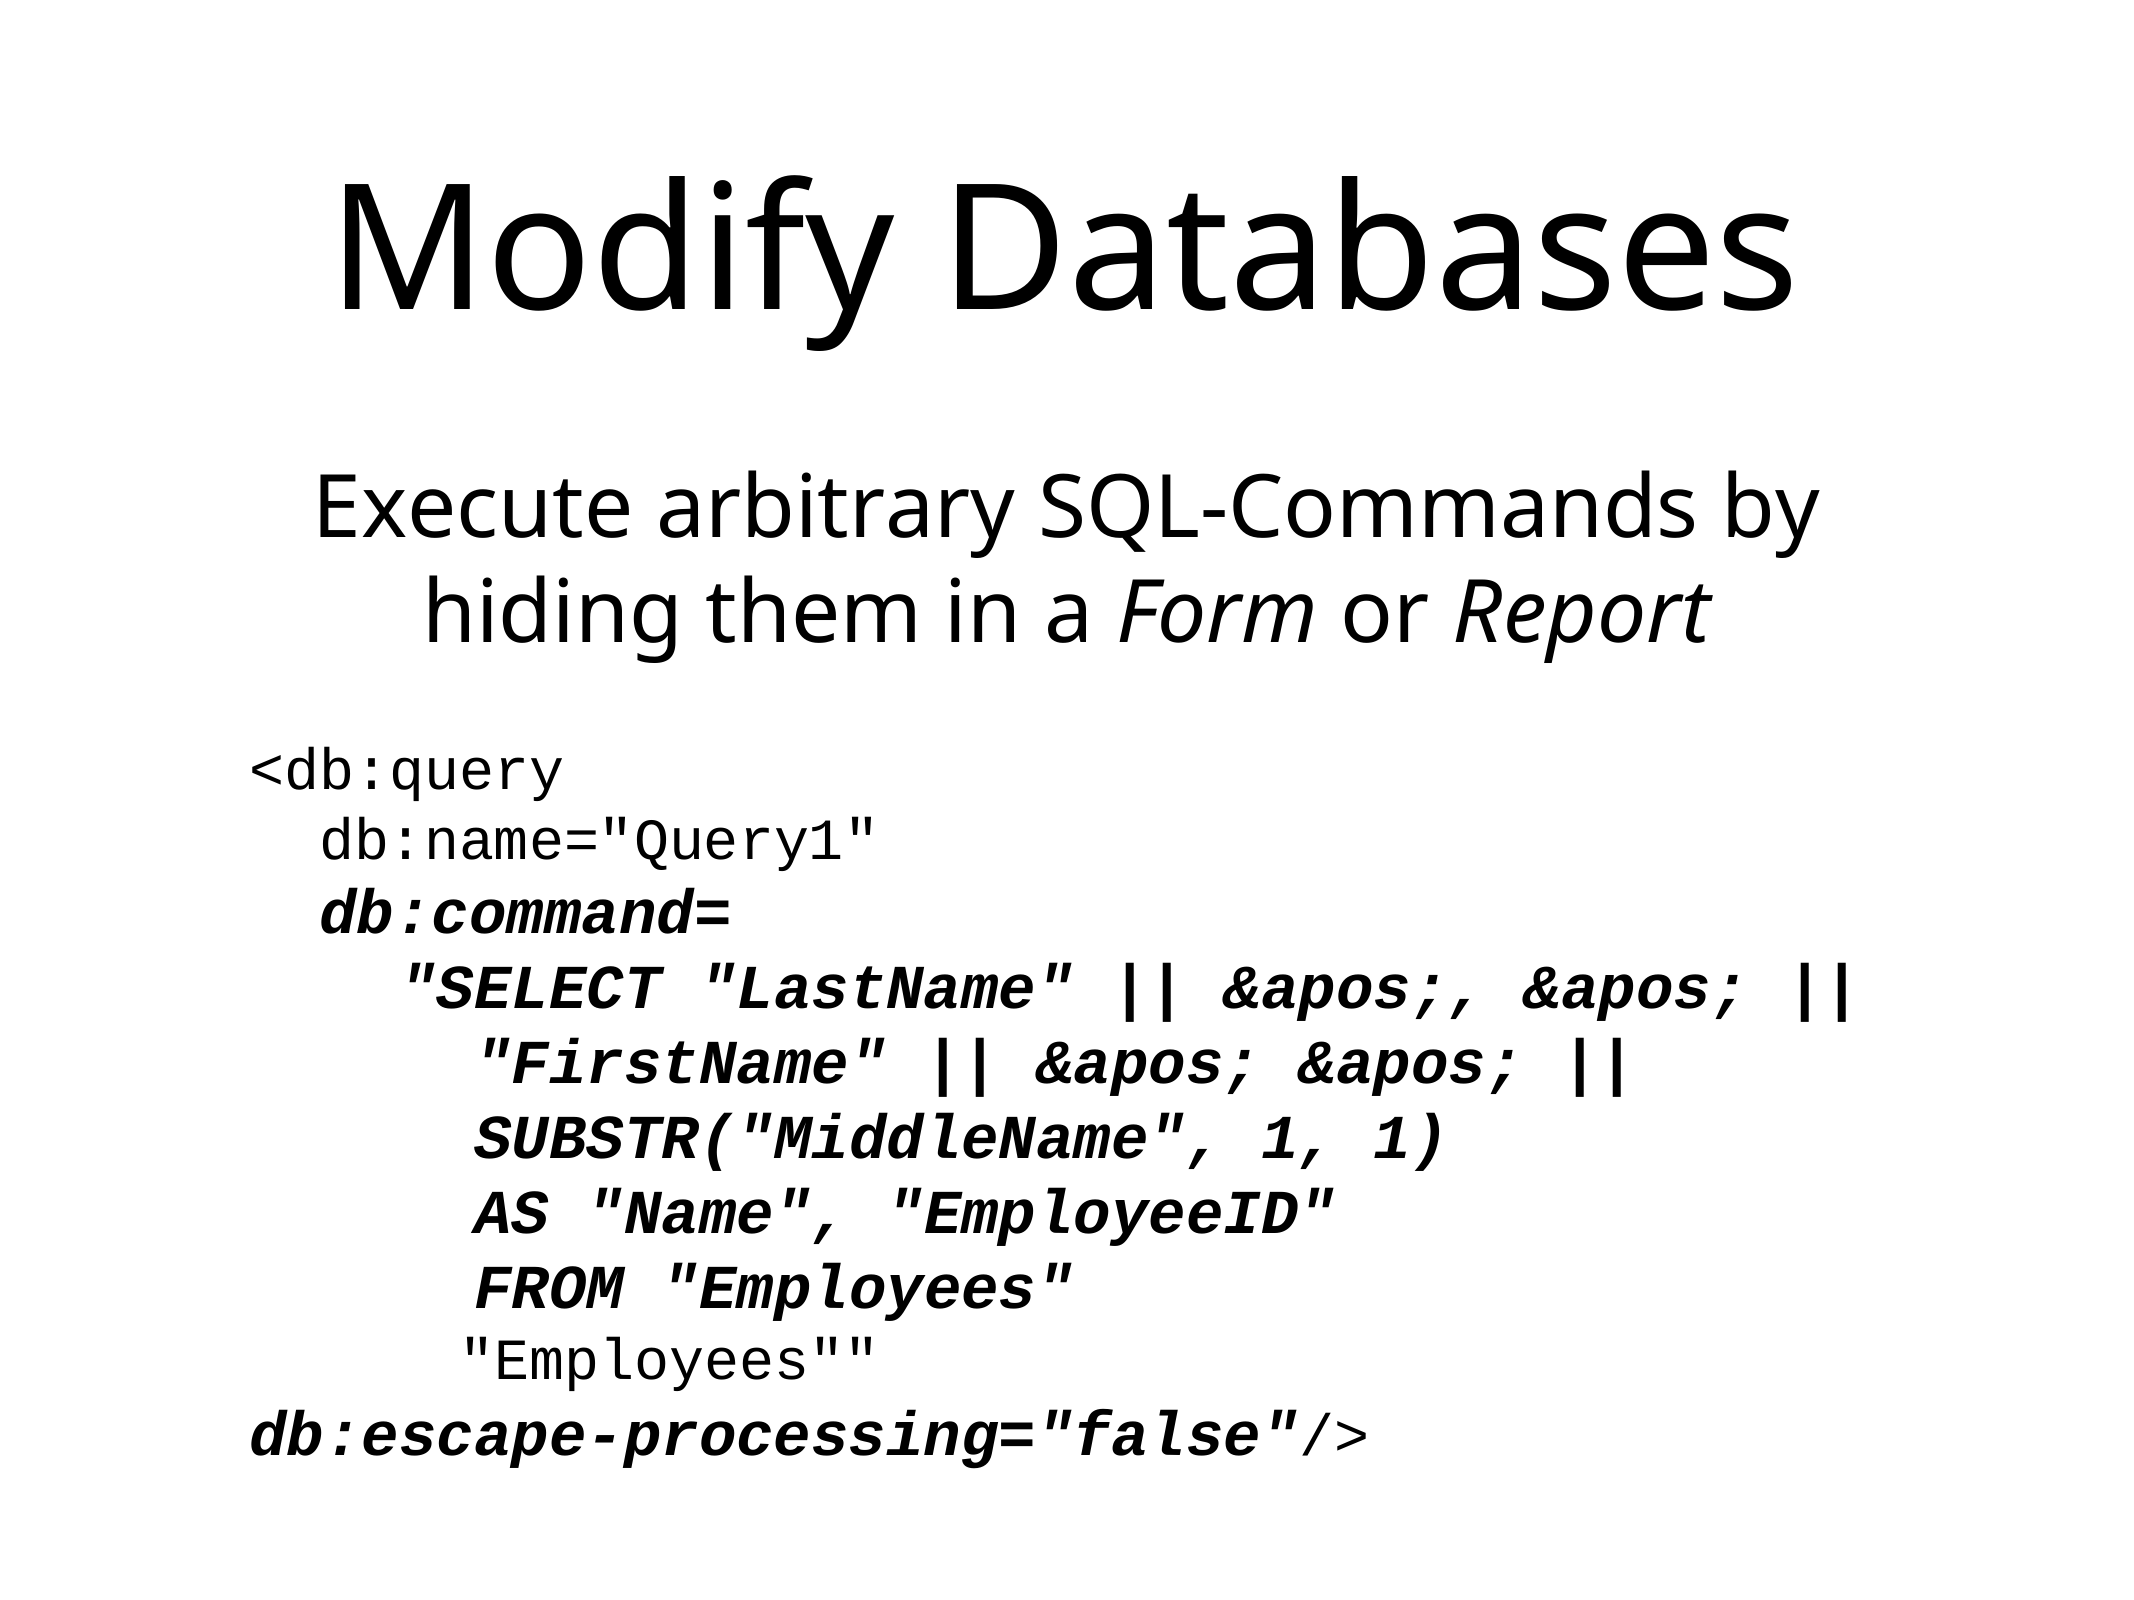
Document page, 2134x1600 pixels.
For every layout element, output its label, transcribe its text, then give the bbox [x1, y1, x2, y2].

title Modify Databases [208, 41, 1925, 442]
text_box <db:query db:name="Query1" db:command= "SELECT "LastName" || &apos;, &apos; || "FirstName" || &apos; &apos; || SUBSTR("MiddleName", 1, 1) AS "Name", "EmployeeID" FROM "Employees" "Employees"" db:escape-processing="false"/> [249, 744, 1881, 1533]
text_box Execute arbitrary SQL-Commands by hiding them in a Form or Report [216, 444, 1917, 666]
